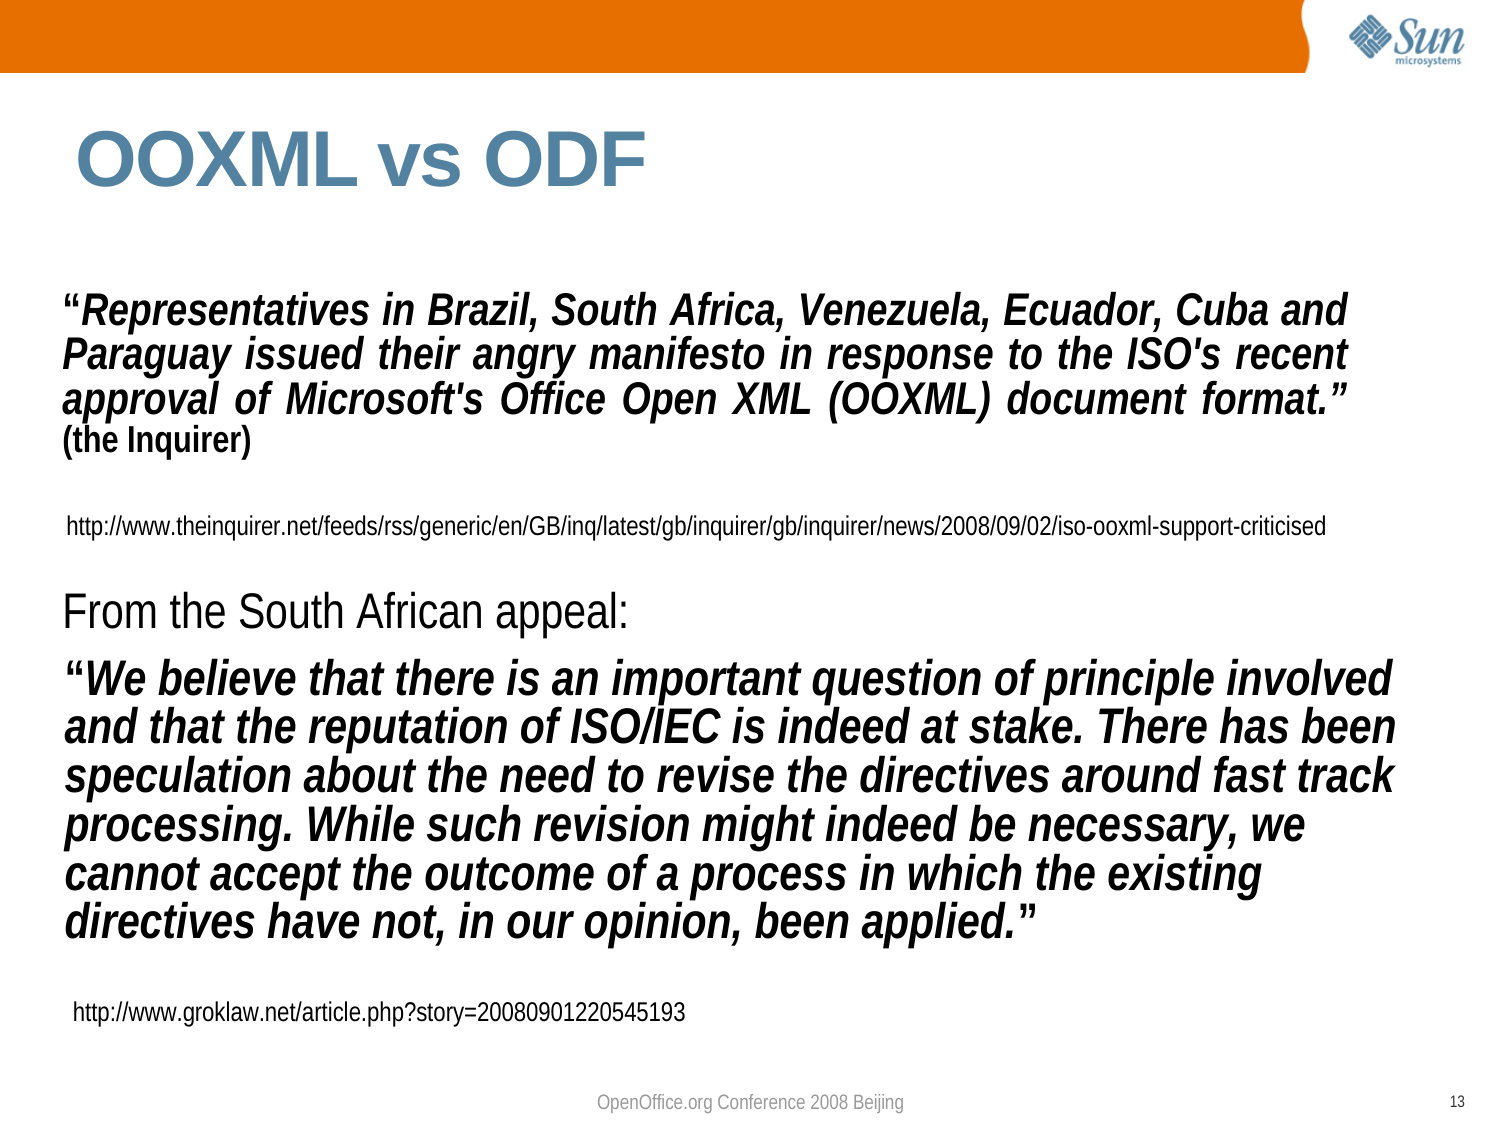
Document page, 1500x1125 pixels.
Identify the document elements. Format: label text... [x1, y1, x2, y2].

text_box http://www.groklaw.net/article.php?story=20080901220545193 [72, 1000, 1467, 1032]
picture [0, 0, 1500, 73]
text_box From the South African appeal: [62, 589, 986, 646]
title OOXML vs ODF [75, 123, 1437, 227]
text_box “We believe that there is an important question of principle involved and that the reputation of ISO/IEC is indeed at stake. There has been speculation about the need to revise the directives around fast track processing. While such revision might indeed be necessary, we cannot accept the outcome of a process in which the existing directives have not, in our opinion, been applied.” [64, 656, 1403, 952]
text_box “Representatives in Brazil, South Africa, Venezuela, Ecuador, Cuba and Paraguay issued their angry manifesto in response to the ISO's recent approval of Microsoft's Office Open XML (OOXML) document format.” (the Inquirer) [62, 289, 1367, 467]
text_box http://www.theinquirer.net/feeds/rss/generic/en/GB/inq/latest/gb/inquirer/gb/inquirer/news/2008/09/02/iso-ooxml-support-criticised [66, 514, 1363, 547]
